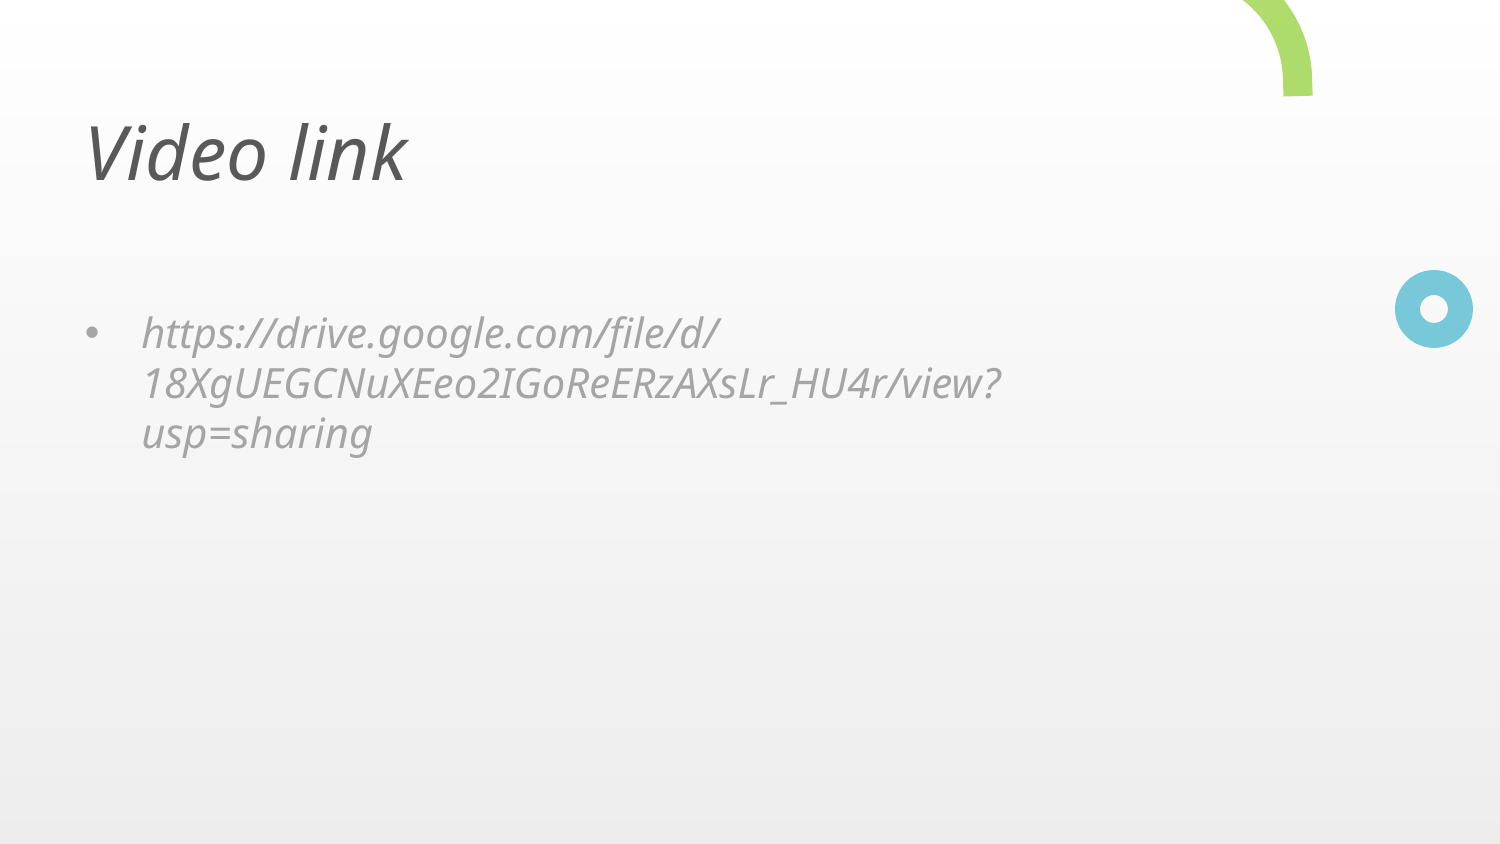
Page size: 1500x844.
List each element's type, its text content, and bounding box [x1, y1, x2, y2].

list https://drive.google.com/file/d/18XgUEGCNuXEeo2IGoReERzAXsLr_HU4r/view?usp=sharing [69, 291, 1181, 767]
text_box Video link [69, 98, 1181, 280]
